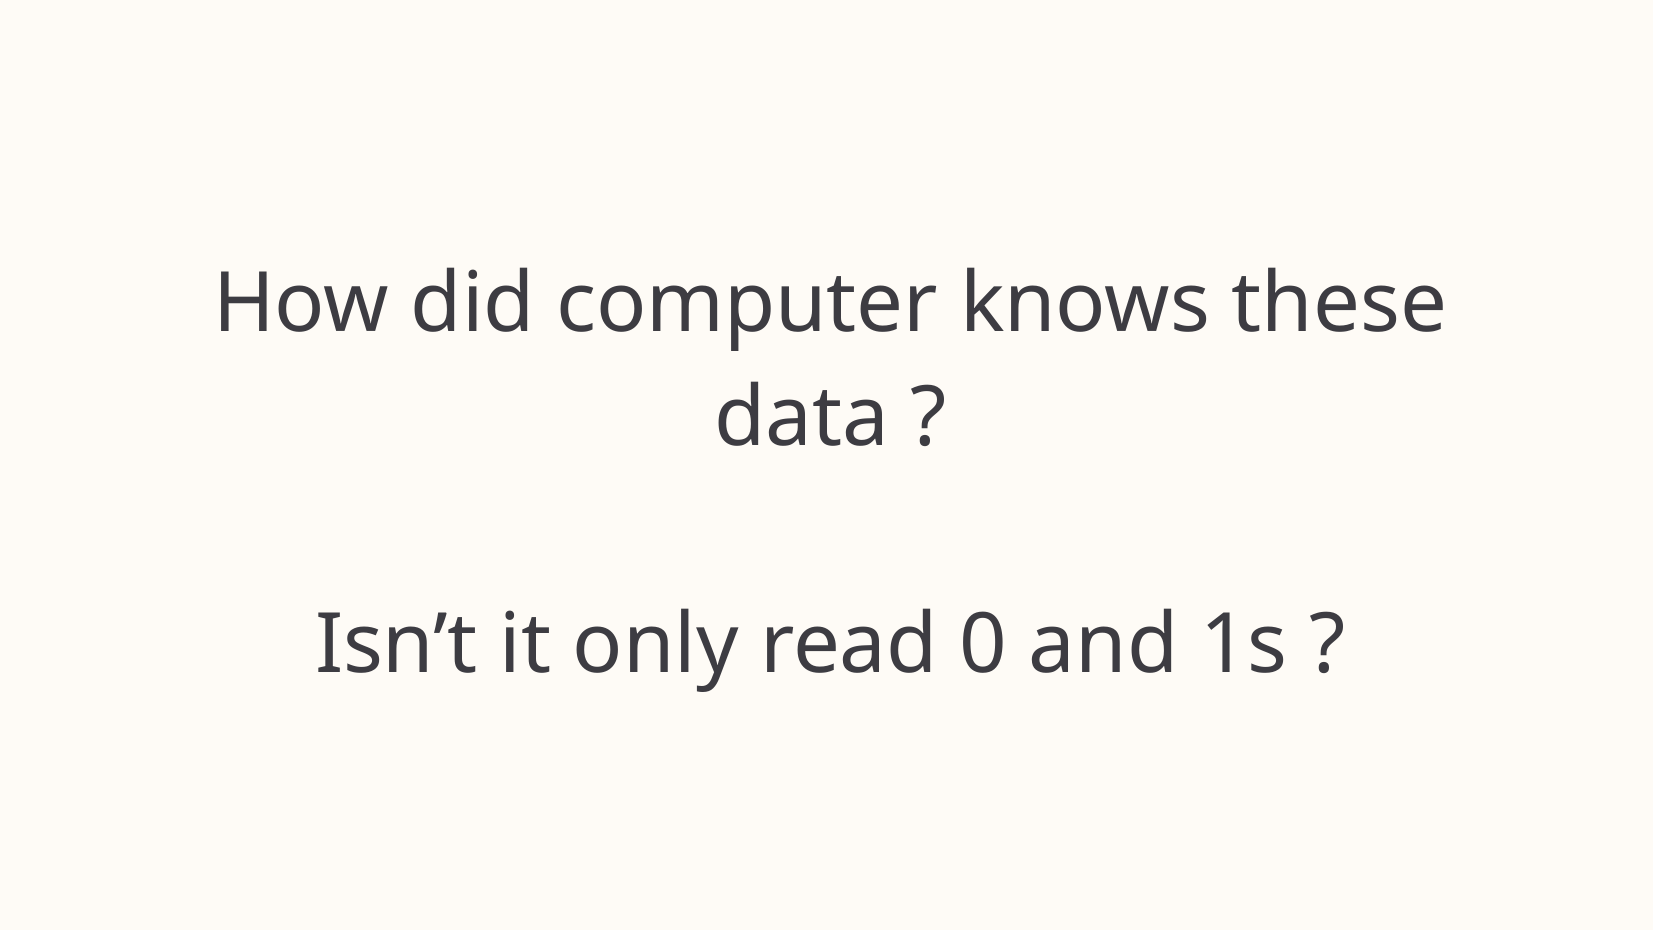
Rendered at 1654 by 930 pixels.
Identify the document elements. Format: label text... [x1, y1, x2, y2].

title How did computer knows these data ? Isn’t it only read 0 and 1s ? [86, 256, 1575, 683]
